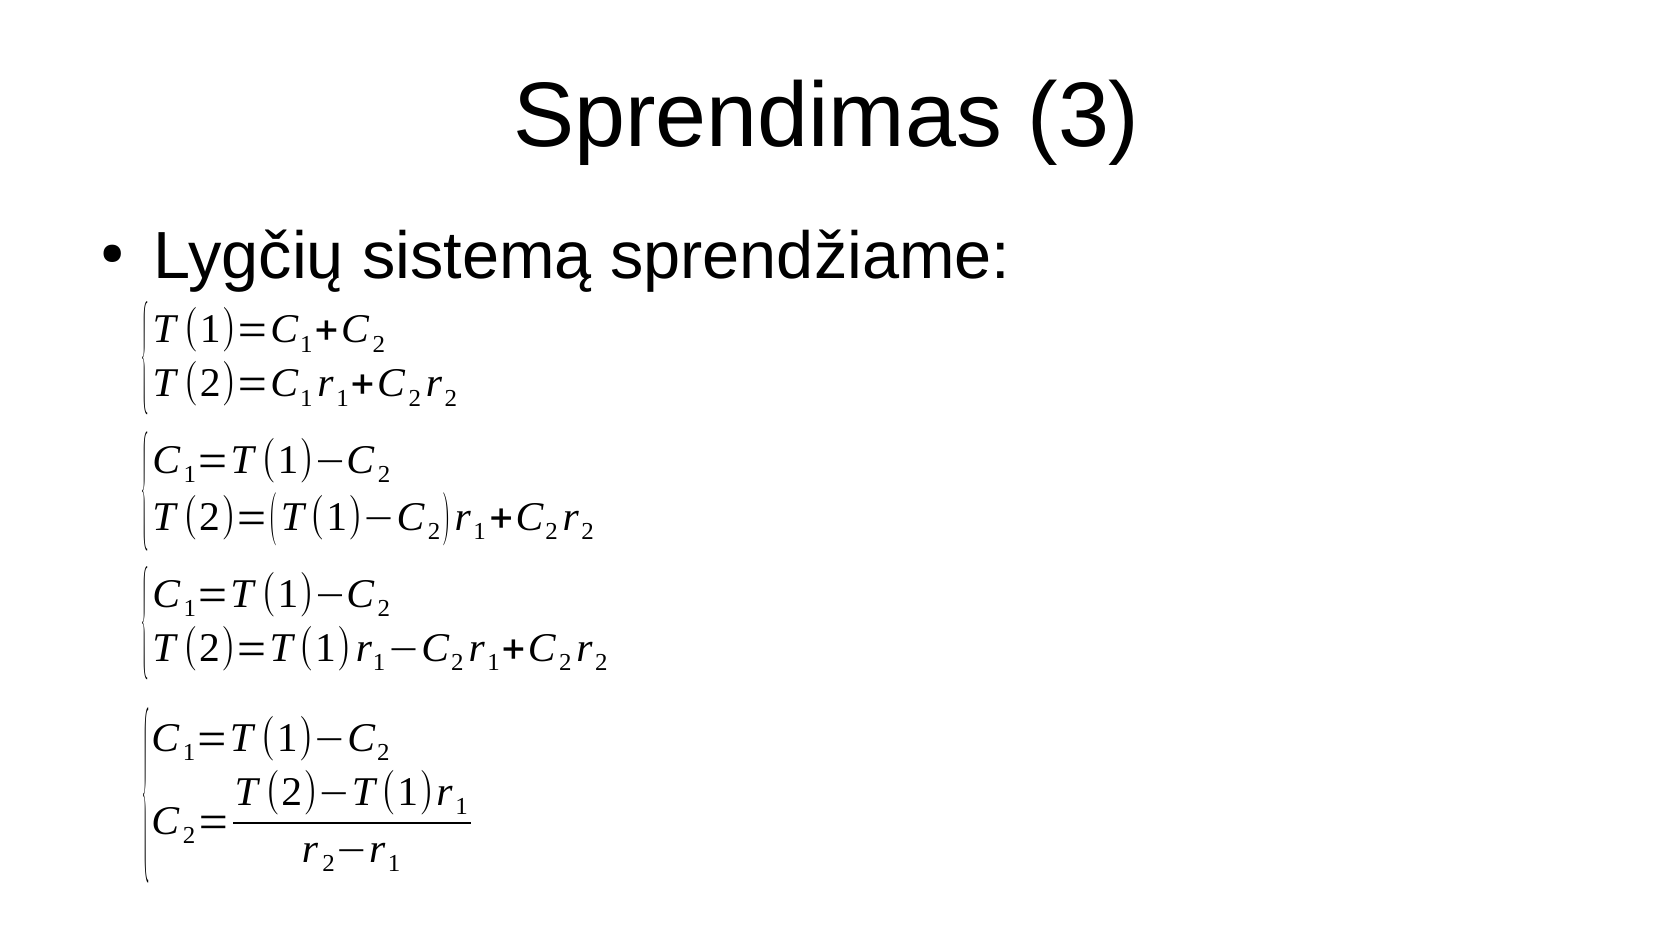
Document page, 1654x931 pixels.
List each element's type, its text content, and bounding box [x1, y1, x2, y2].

chart [135, 564, 616, 682]
list Lygčių sistemą sprendžiame: [82, 217, 1571, 758]
chart [134, 705, 481, 886]
title Sprendimas (3) [82, 37, 1571, 193]
chart [135, 300, 465, 418]
chart [135, 430, 603, 554]
